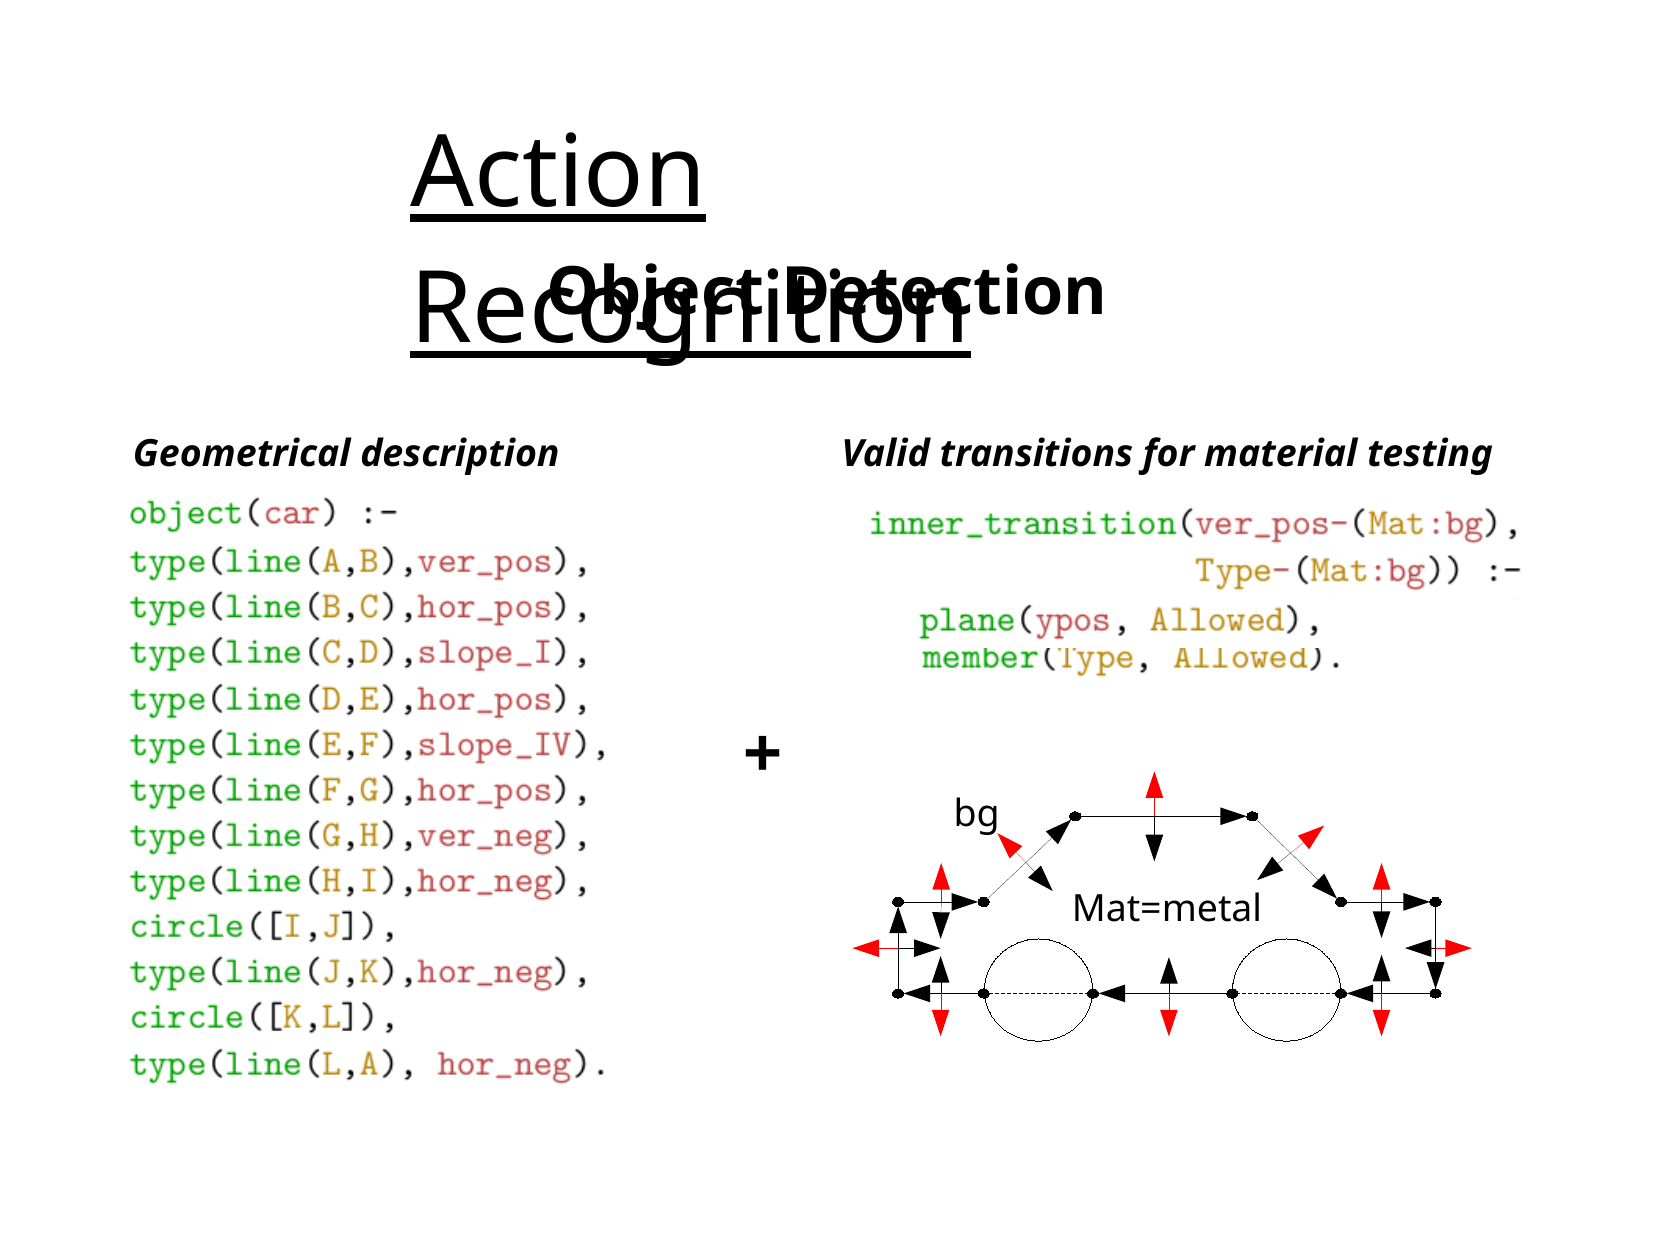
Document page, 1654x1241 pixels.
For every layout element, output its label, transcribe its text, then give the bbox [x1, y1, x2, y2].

text_box Valid transitions for material testing [826, 419, 1484, 480]
text_box [1430, 988, 1442, 999]
text_box Geometrical description [118, 419, 556, 480]
text_box [892, 897, 904, 907]
text_box Action Recognition [395, 92, 1270, 228]
text_box [1226, 988, 1238, 999]
text_box [892, 988, 904, 999]
picture [856, 507, 1533, 553]
text_box + [728, 707, 798, 798]
text_box Object Detection [531, 235, 1158, 343]
text_box [1069, 811, 1081, 821]
text_box bg [938, 779, 1009, 840]
picture [42, 546, 618, 1089]
text_box [1430, 897, 1442, 907]
text_box [1335, 897, 1347, 907]
text_box [978, 988, 990, 999]
text_box [978, 897, 990, 907]
text_box [1246, 811, 1258, 821]
text_box [1087, 988, 1099, 999]
picture [908, 604, 1350, 686]
text_box Mat=metal [1057, 874, 1274, 935]
picture [118, 472, 694, 538]
text_box [1335, 988, 1347, 999]
picture [1186, 555, 1534, 600]
